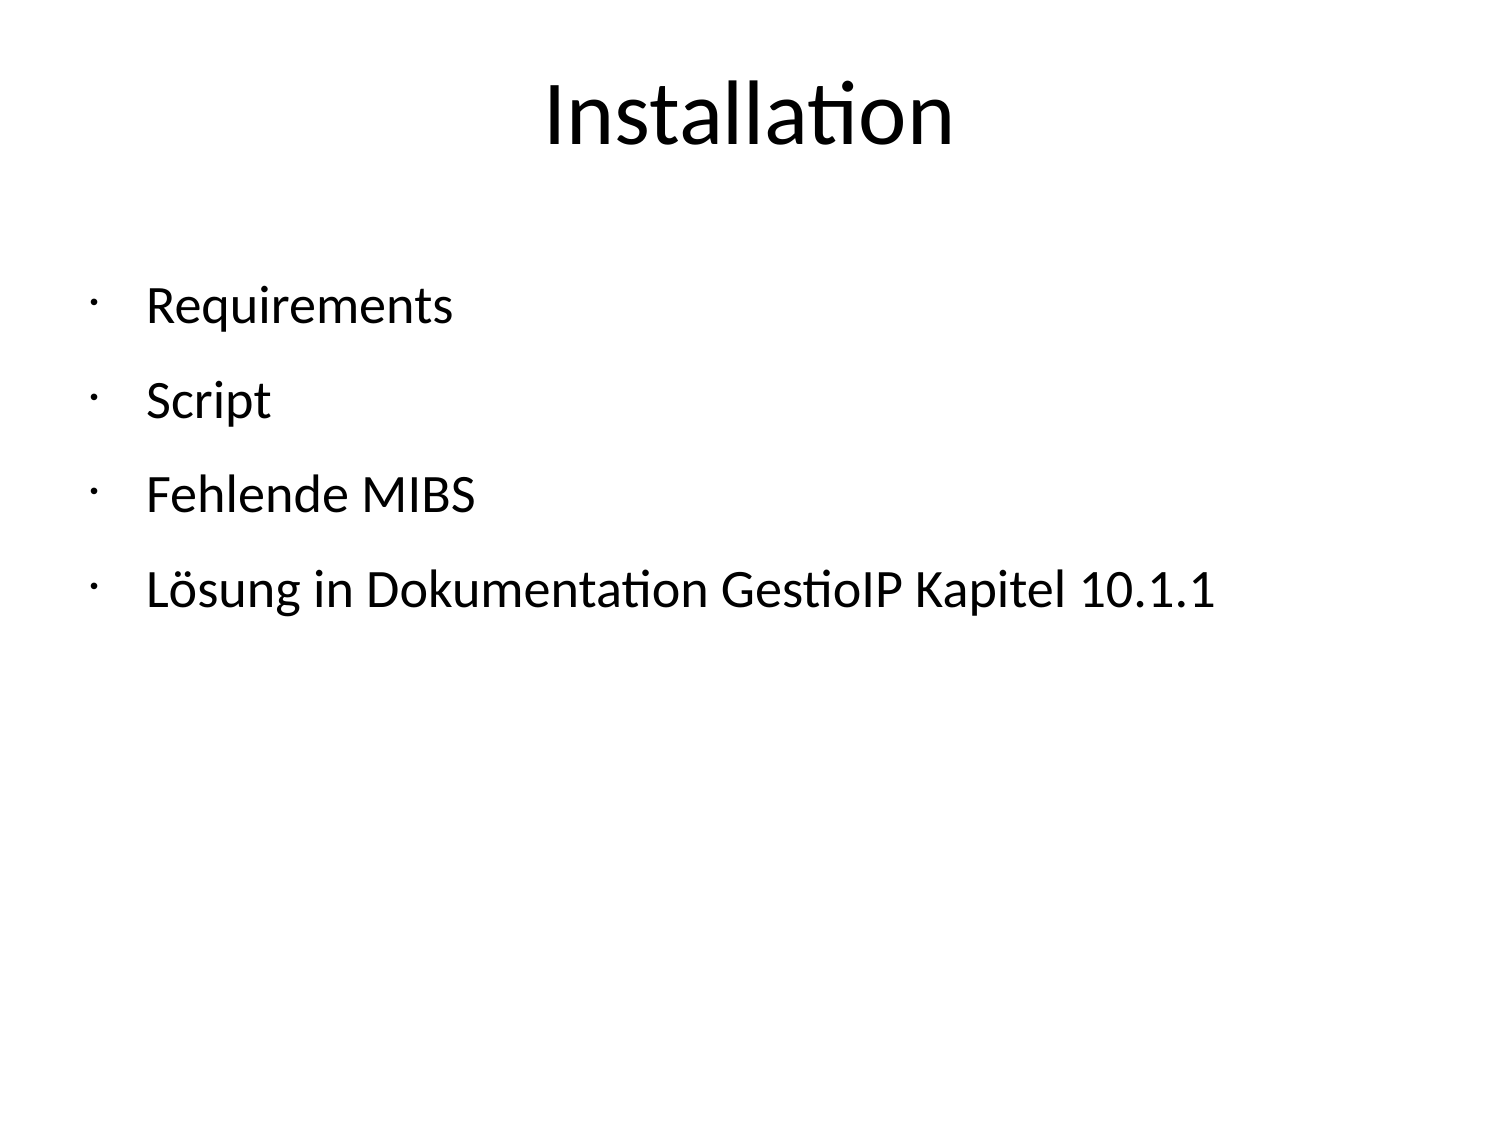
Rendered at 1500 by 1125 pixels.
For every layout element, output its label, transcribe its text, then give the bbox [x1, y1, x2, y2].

title Installation [75, 45, 1425, 233]
list Requirements Script Fehlende MIBS Lösung in Dokumentation GestioIP Kapitel 10.1.1 [75, 262, 1425, 1005]
